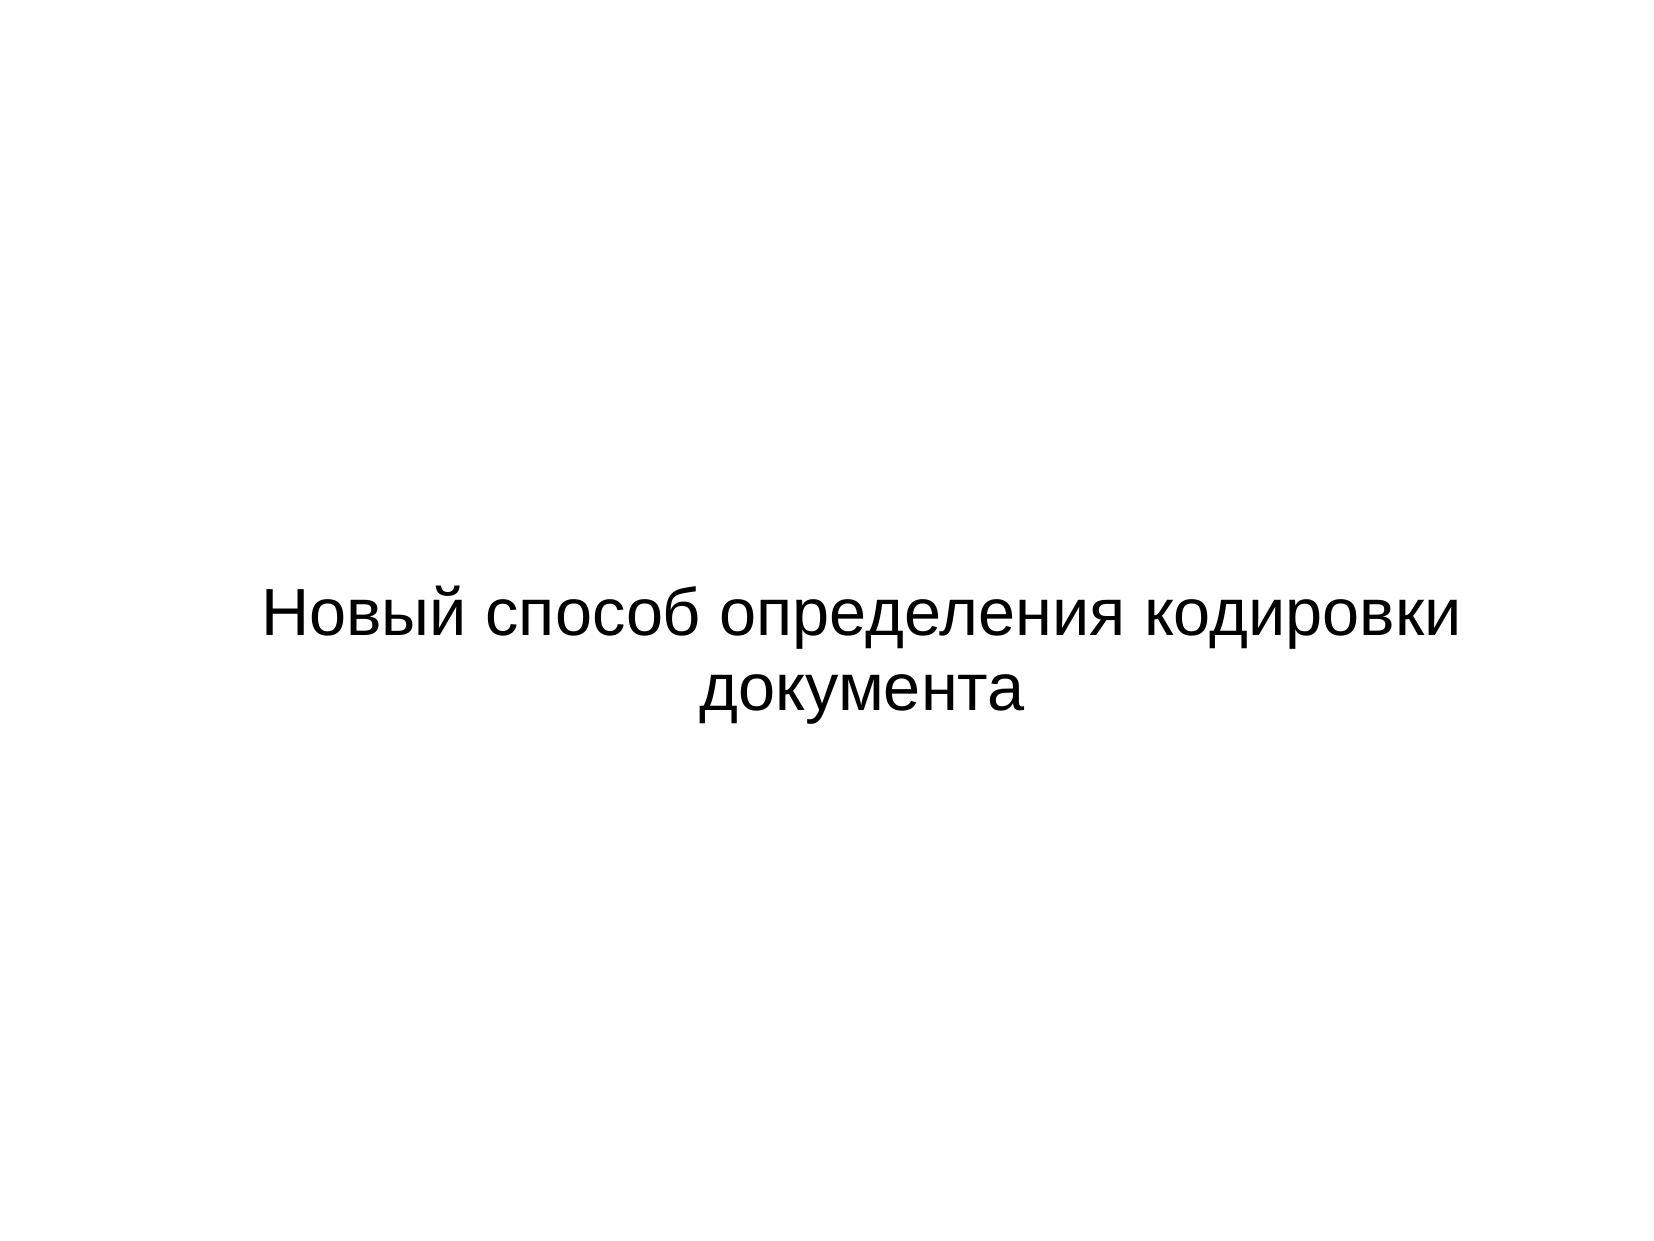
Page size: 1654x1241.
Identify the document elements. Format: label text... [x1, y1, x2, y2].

list Новый способ определения кодировки документа [82, 290, 1571, 1010]
